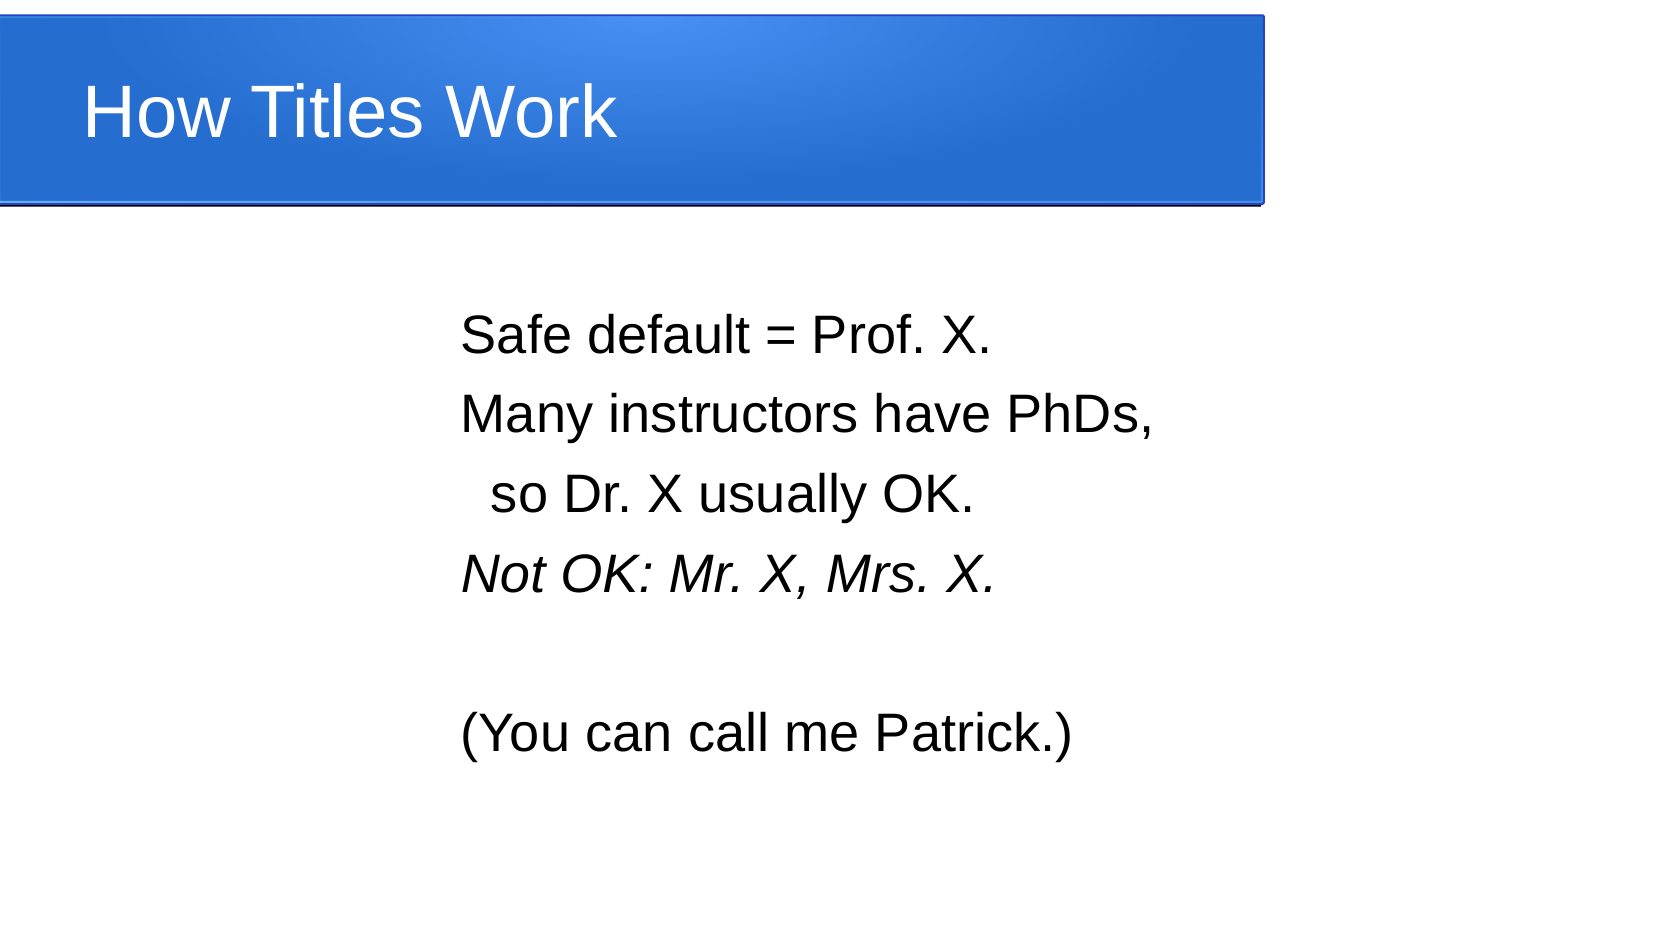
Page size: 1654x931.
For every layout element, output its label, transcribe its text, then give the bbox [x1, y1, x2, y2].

list Safe default = Prof. X. Many instructors have PhDs, so Dr. X usually OK. Not OK: Mr. X, Mrs. X. (You can call me Patrick.) [390, 224, 1576, 841]
title How Titles Work [82, 35, 1235, 189]
